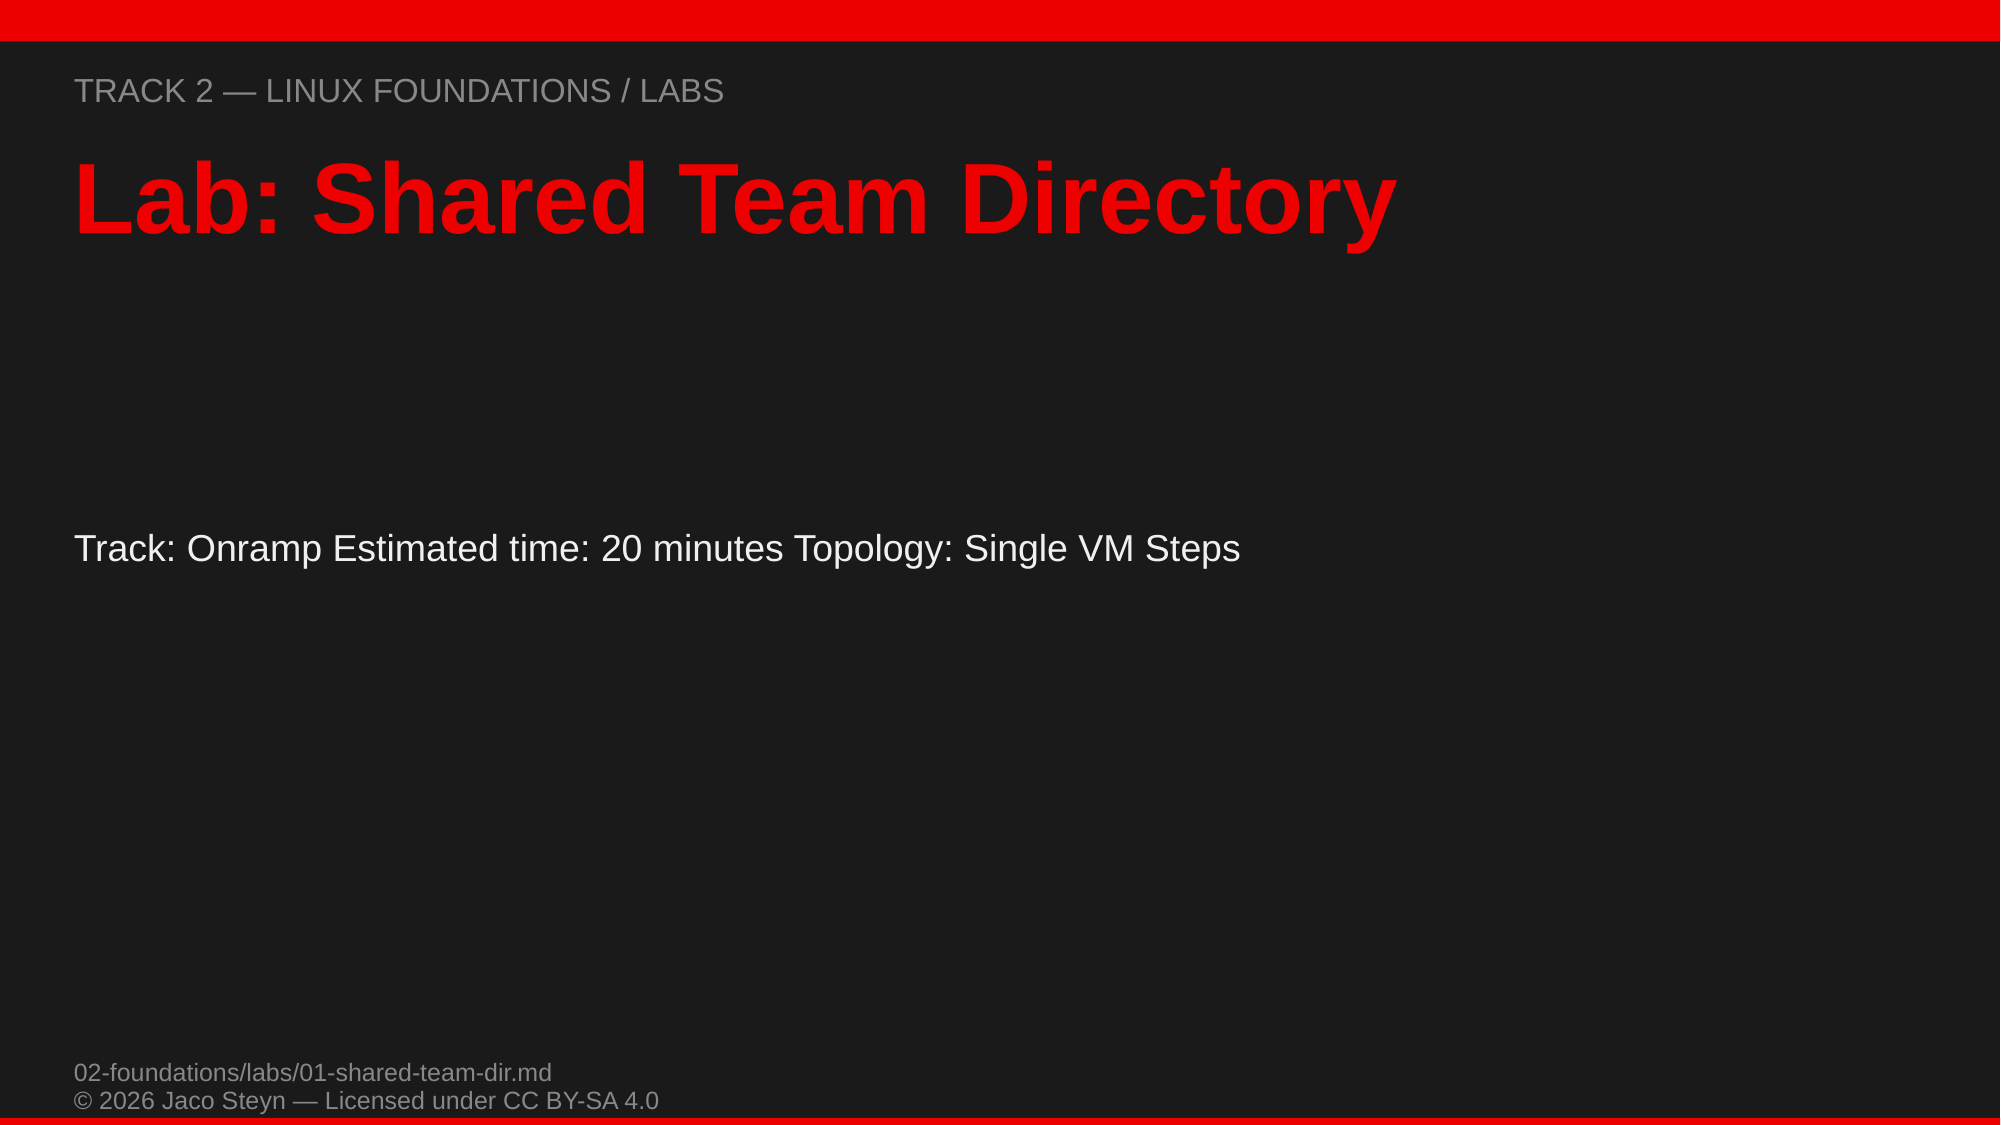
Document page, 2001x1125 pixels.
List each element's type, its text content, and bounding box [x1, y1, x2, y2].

text_box [0, 1117, 2001, 1125]
text_box Track: Onramp Estimated time: 20 minutes Topology: Single VM Steps [59, 519, 1942, 727]
text_box Lab: Shared Team Directory [59, 135, 1942, 461]
text_box [0, 0, 2001, 42]
text_box 02-foundations/labs/01-shared-team-dir.md © 2026 Jaco Steyn — Licensed under CC BY-SA 4.0 [59, 1051, 1942, 1111]
text_box TRACK 2 — LINUX FOUNDATIONS / LABS [59, 64, 1942, 119]
